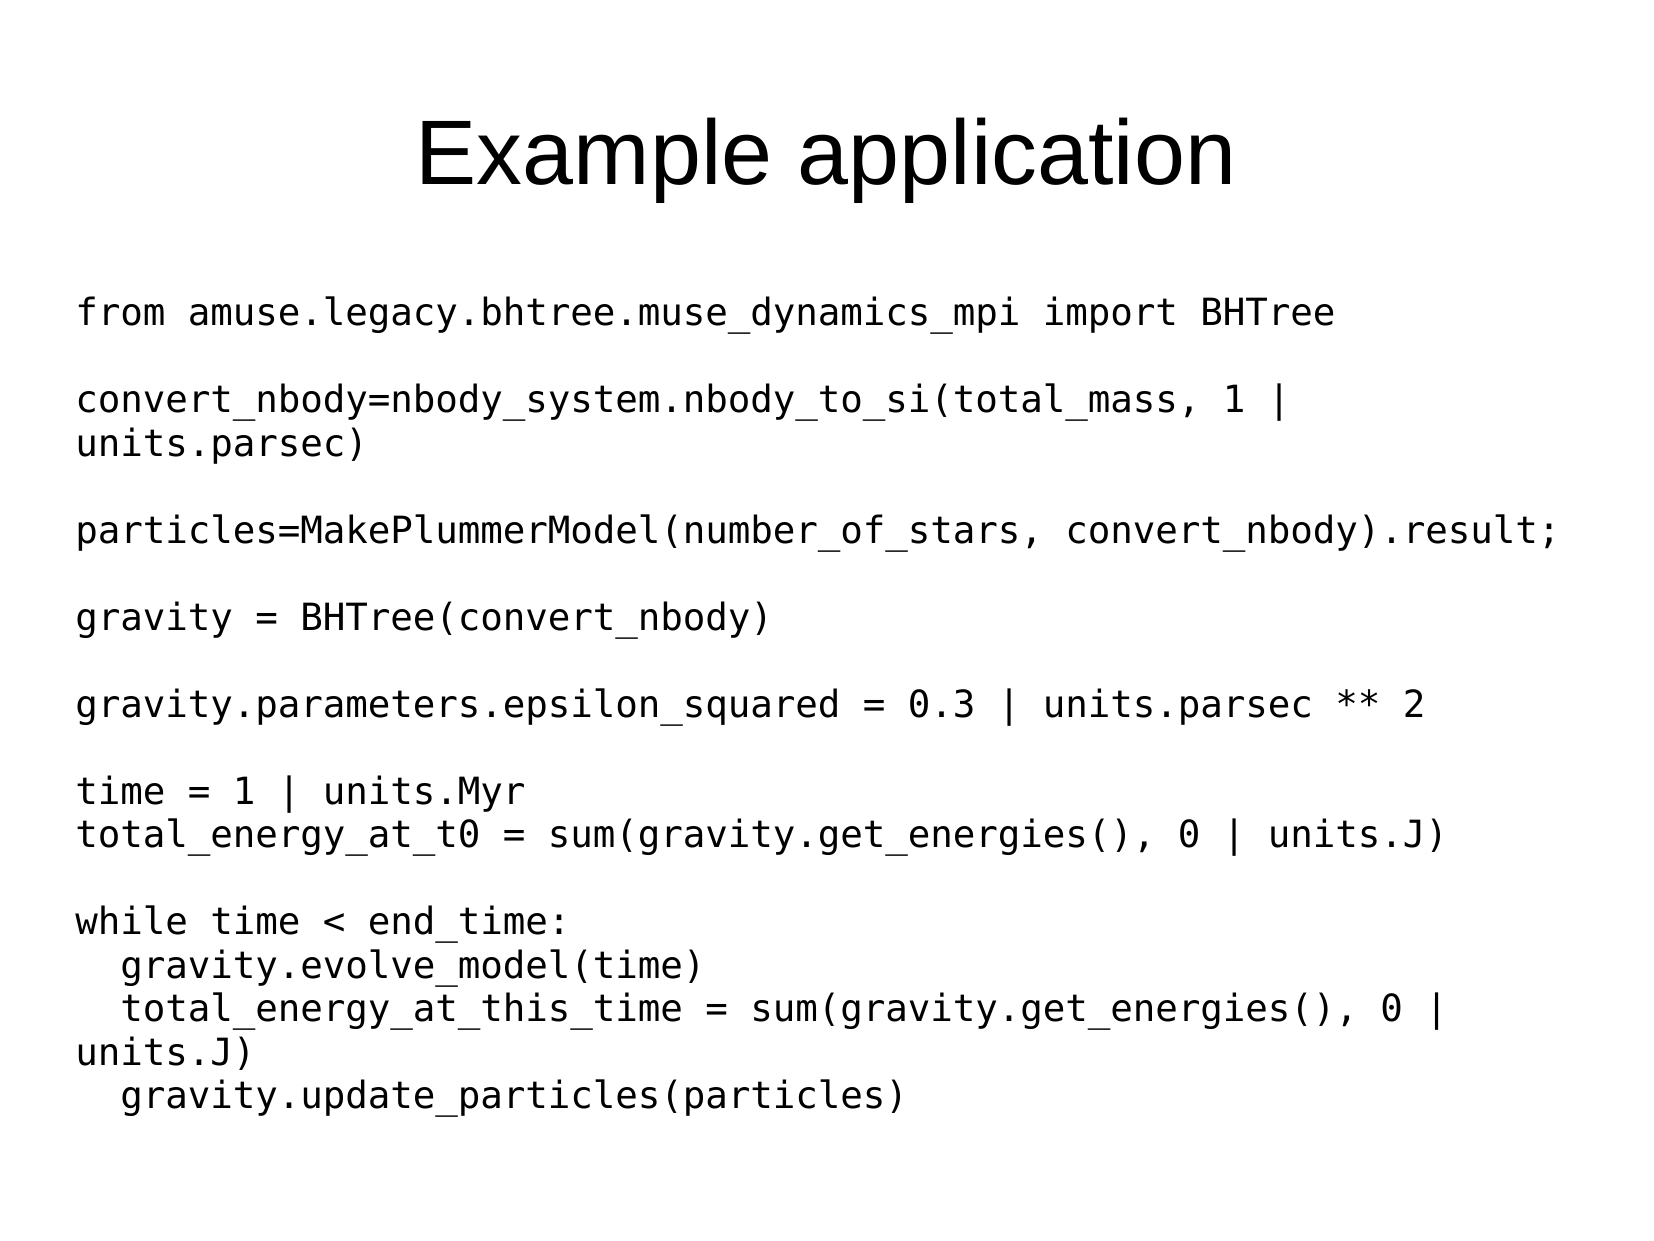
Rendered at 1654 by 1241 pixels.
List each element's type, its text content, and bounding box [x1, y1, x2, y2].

subtitle from amuse.legacy.bhtree.muse_dynamics_mpi import BHTree convert_nbody=nbody_system.nbody_to_si(total_mass, 1 | units.parsec) particles=MakePlummerModel(number_of_stars, convert_nbody).result; gravity = BHTree(convert_nbody) gravity.parameters.epsilon_squared = 0.3 | units.parsec ** 2 time = 1 | units.Myr total_energy_at_t0 = sum(gravity.get_energies(), 0 | units.J) while time < end_time: gravity.evolve_model(time) total_energy_at_this_time = sum(gravity.get_energies(), 0 | units.J) gravity.update_particles(particles) [75, 268, 1564, 1140]
title Example application [82, 49, 1571, 257]
